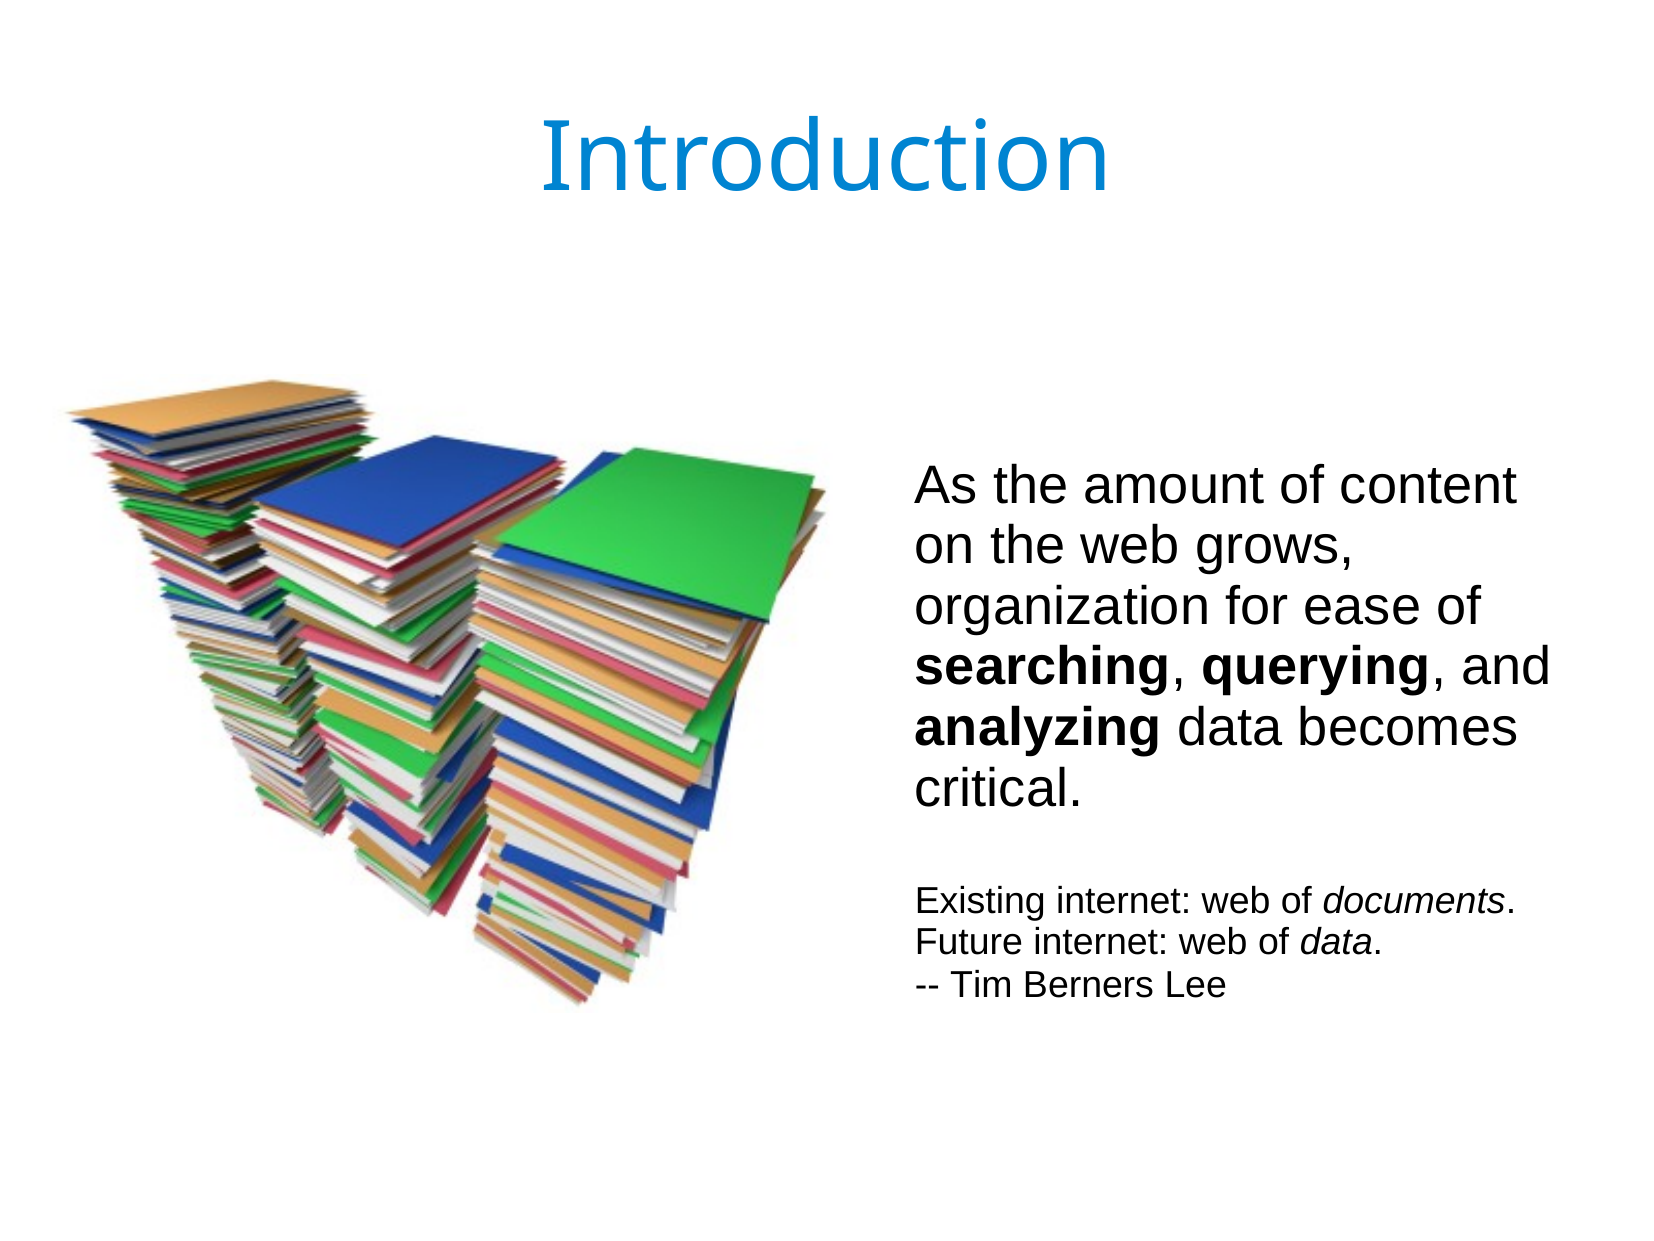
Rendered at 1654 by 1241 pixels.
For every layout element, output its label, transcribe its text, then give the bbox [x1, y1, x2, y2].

picture [37, 374, 863, 1013]
text_box Existing internet: web of documents. Future internet: web of data. -- Tim Berners Lee [900, 871, 1576, 1013]
text_box As the amount of content on the web grows, organization for ease of searching, querying, and analyzing data becomes critical. [900, 446, 1576, 826]
title Introduction [82, 49, 1571, 257]
